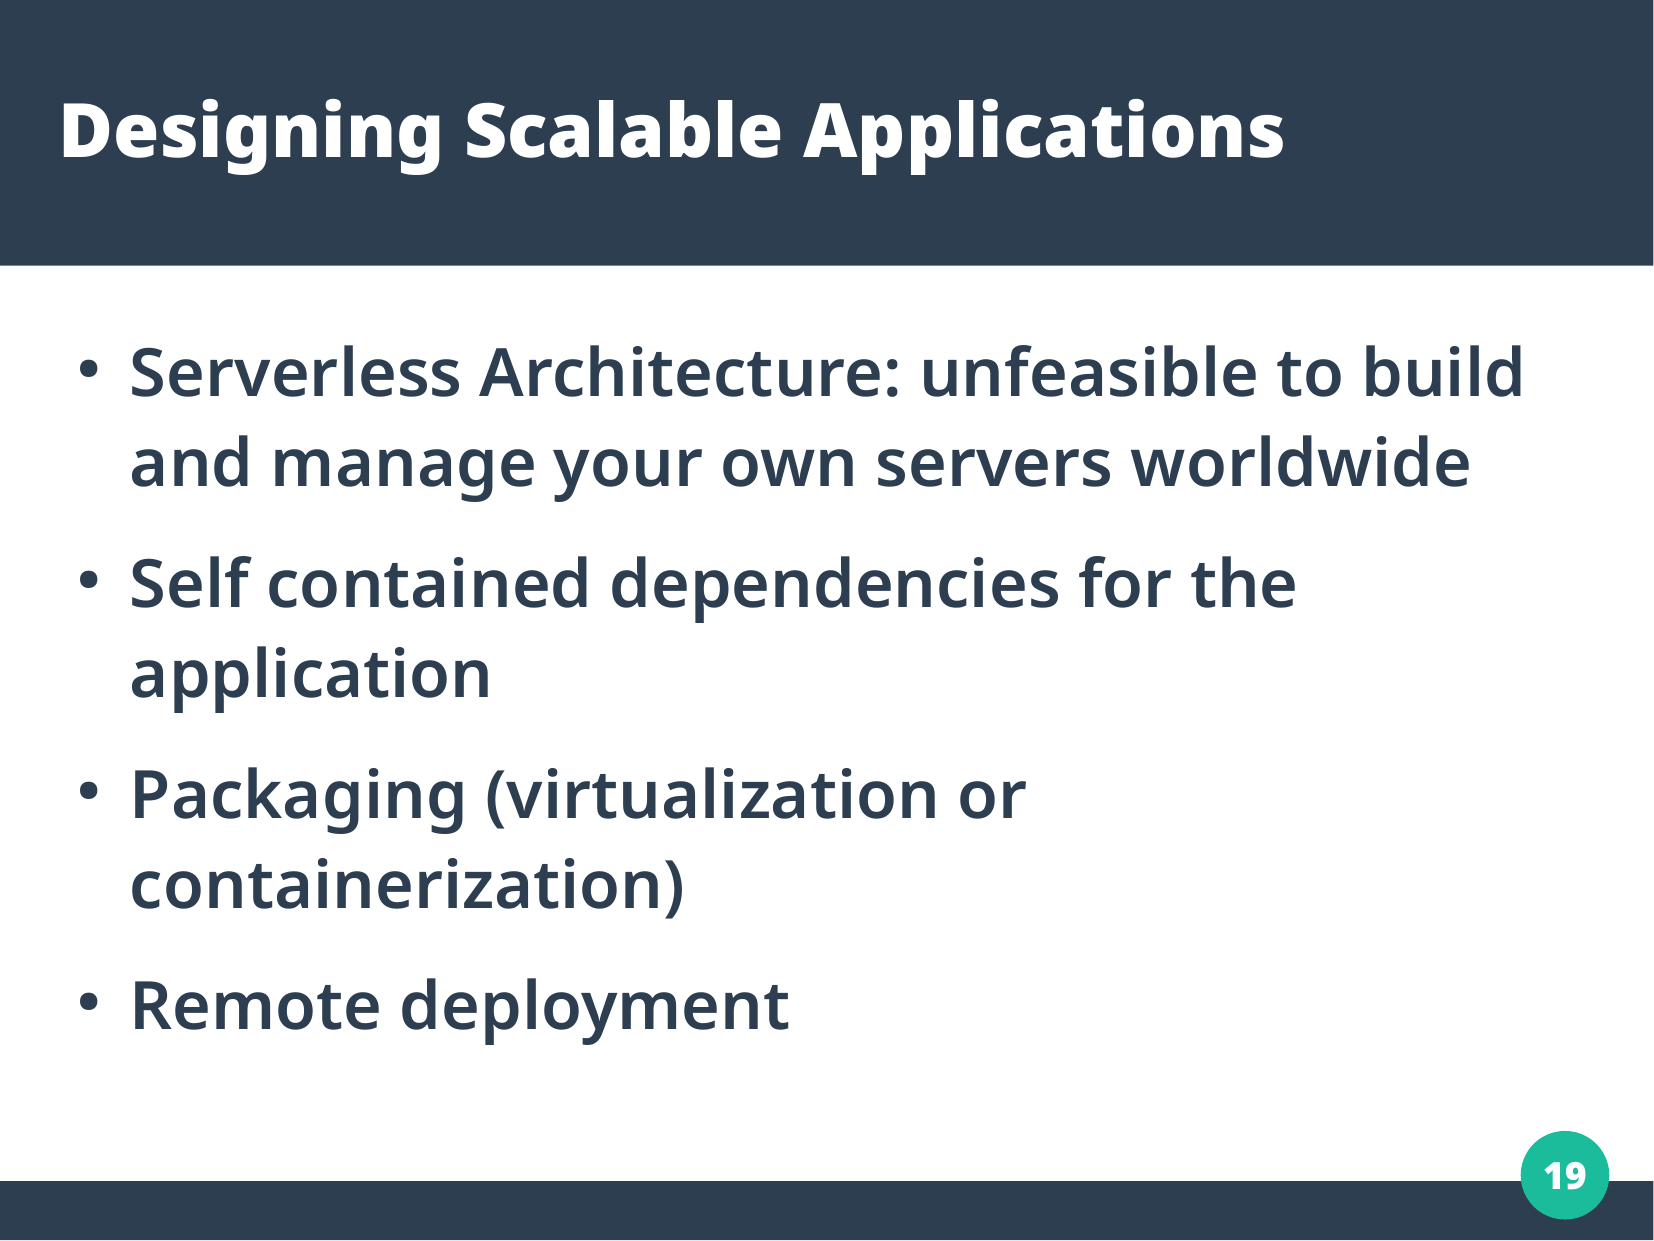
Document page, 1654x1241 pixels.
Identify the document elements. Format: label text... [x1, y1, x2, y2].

title Designing Scalable Applications [59, 49, 1595, 207]
list Serverless Architecture: unfeasible to build and manage your own servers worldwide Self contained dependencies for the application Packaging (virtualization or containerization) Remote deployment [59, 324, 1595, 1152]
